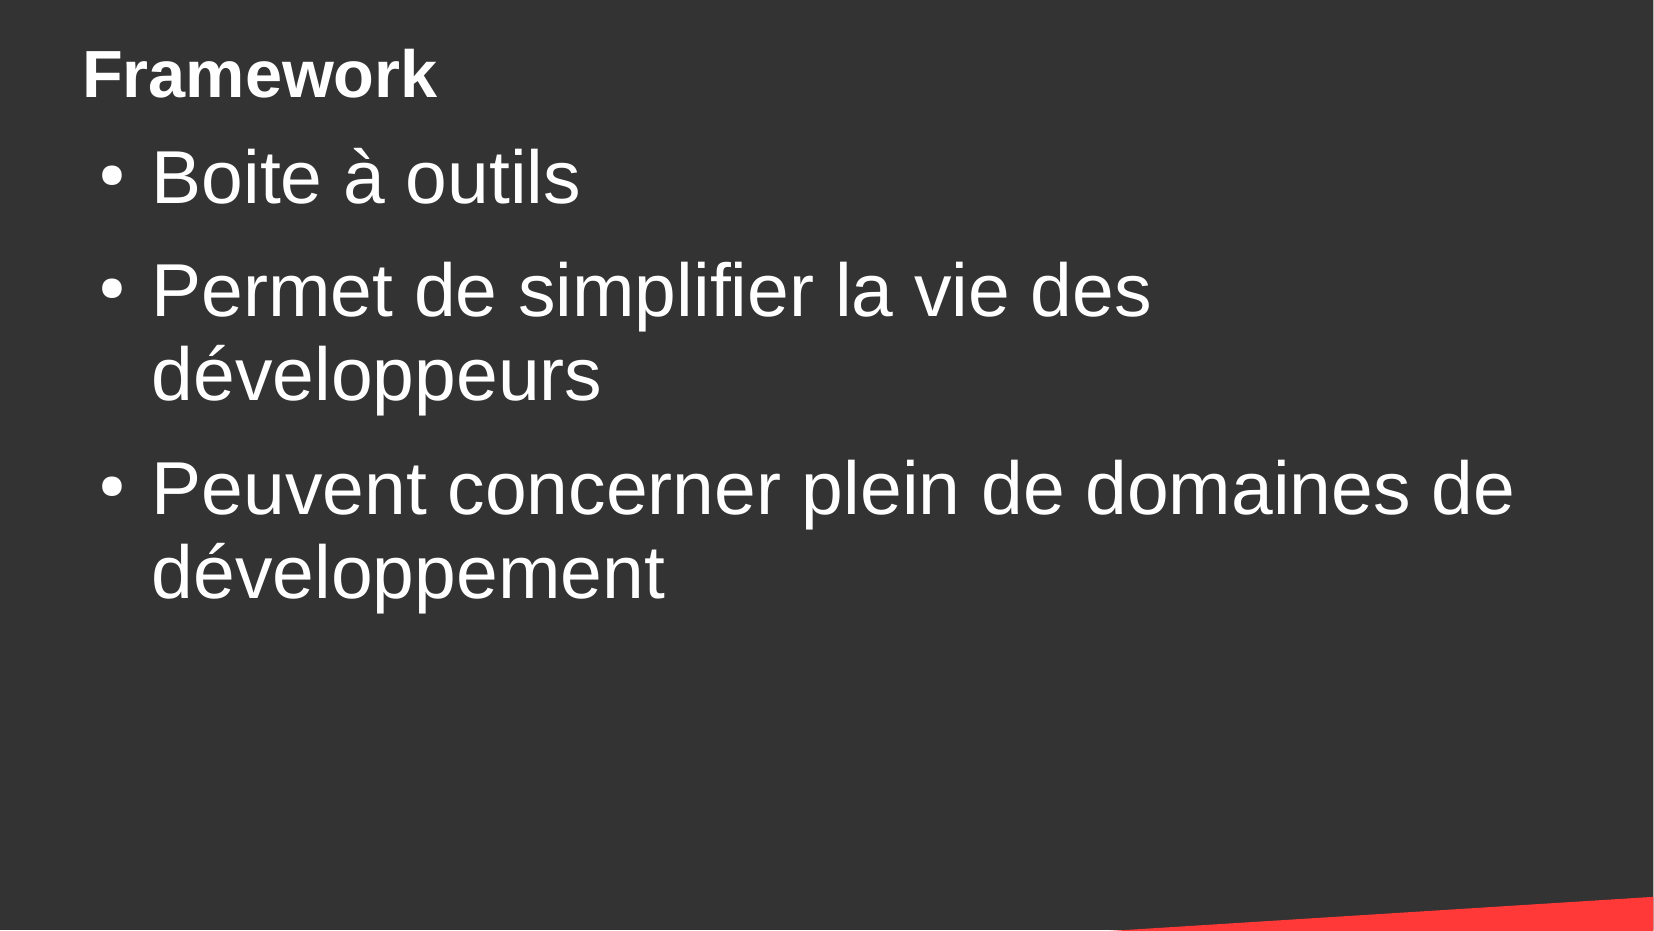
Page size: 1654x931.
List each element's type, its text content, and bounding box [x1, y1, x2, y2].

list Boite à outils Permet de simplifier la vie des développeurs Peuvent concerner plein de domaines de développement [80, 135, 1620, 827]
title Framework [82, 37, 1571, 114]
text_box [1109, 896, 1654, 931]
